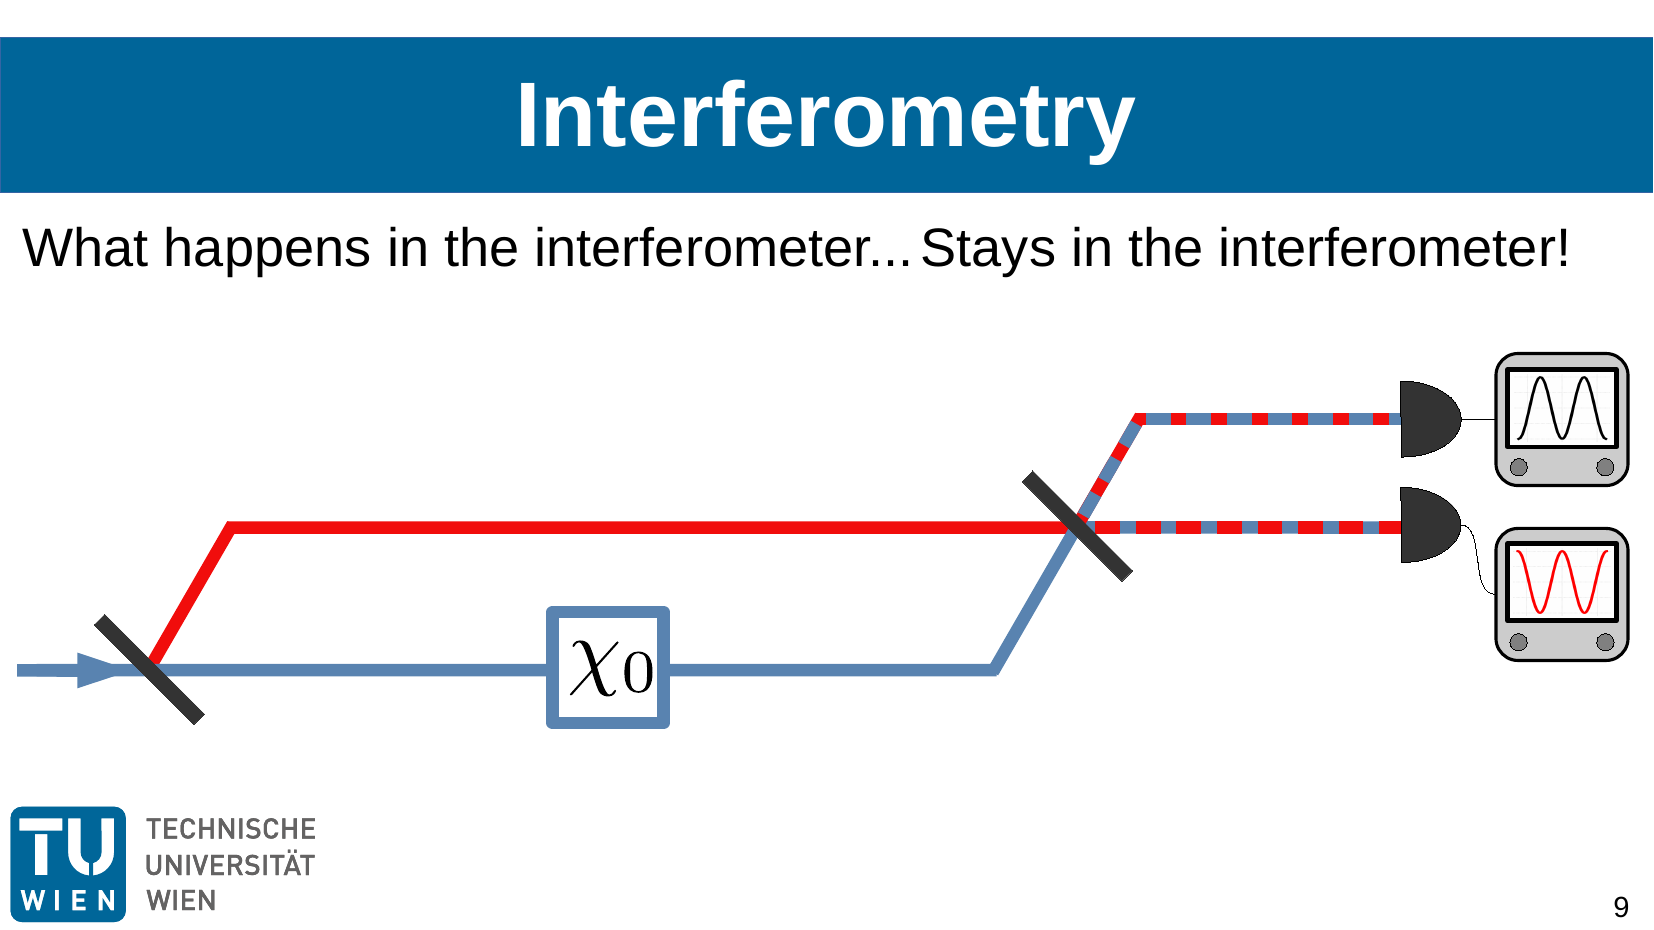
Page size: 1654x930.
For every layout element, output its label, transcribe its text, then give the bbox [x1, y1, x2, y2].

text_box [1400, 381, 1462, 458]
picture [1510, 371, 1614, 445]
picture [1509, 545, 1615, 619]
text_box [1022, 470, 1133, 582]
text_box [94, 614, 205, 725]
picture [553, 625, 661, 712]
text_box [1495, 353, 1629, 486]
text_box What happens in the interferometer... [7, 209, 905, 286]
title Interferometry [0, 37, 1653, 193]
text_box [1400, 487, 1461, 563]
text_box Stays in the interferometer! [905, 209, 1587, 286]
text_box [552, 612, 664, 723]
text_box [1495, 528, 1629, 661]
